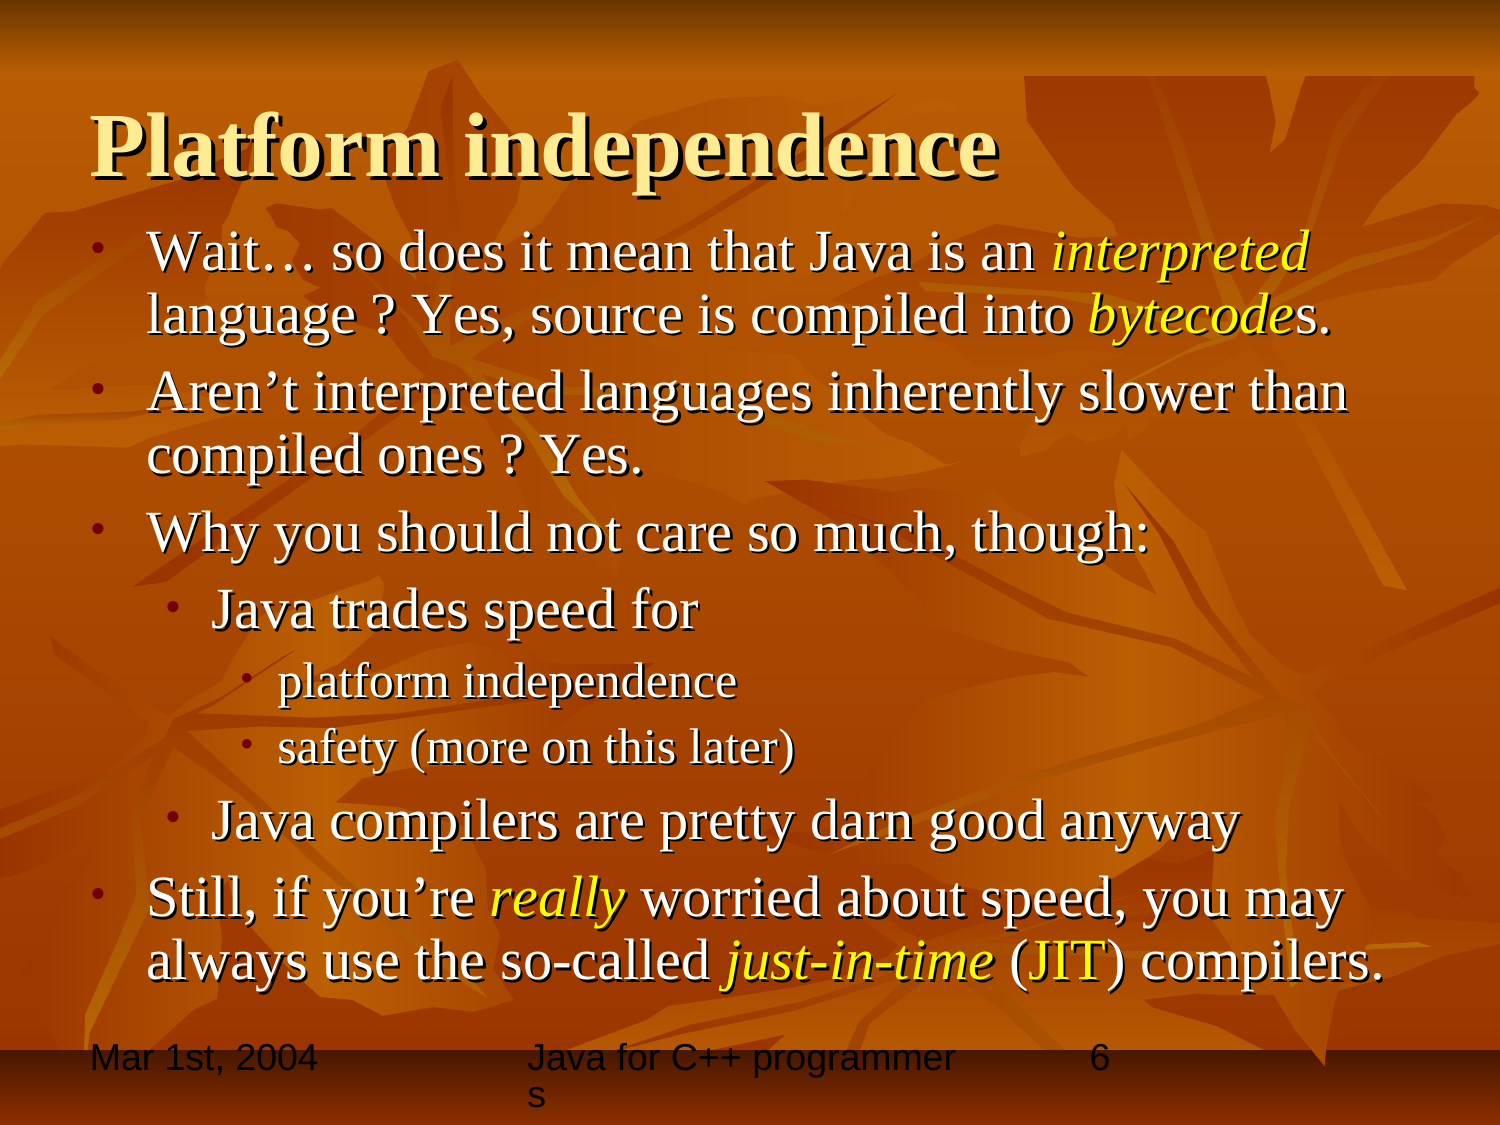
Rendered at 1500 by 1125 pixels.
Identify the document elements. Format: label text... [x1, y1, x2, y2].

title Platform independence [75, 45, 1426, 212]
list Wait… so does it mean that Java is an interpreted language ? Yes, source is compiled into bytecodes. Aren’t interpreted languages inherently slower than compiled ones ? Yes. Why you should not care so much, though: Java trades speed for platform independence safety (more on this later) Java compilers are pretty darn good anyway Still, if you’re really worried about speed, you may always use the so-called just-in-time (JIT) compilers. [75, 212, 1426, 1006]
